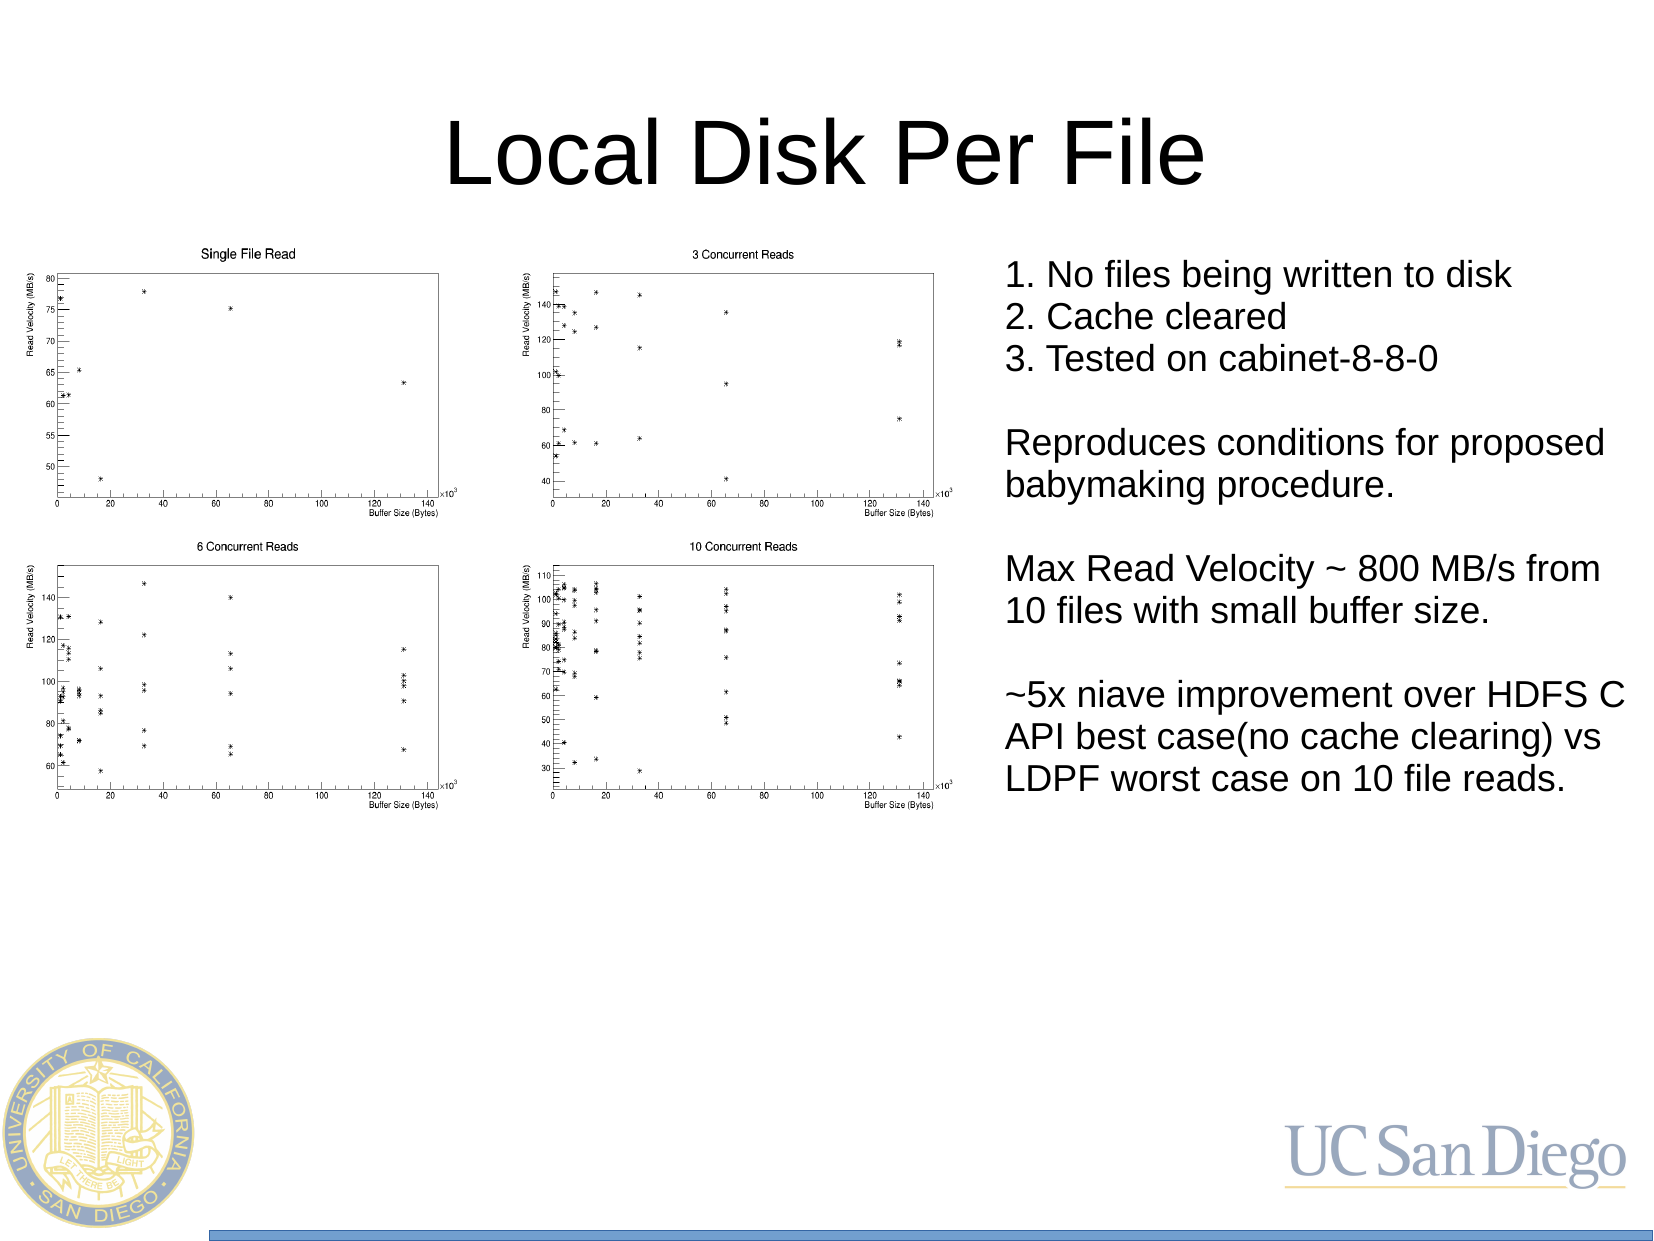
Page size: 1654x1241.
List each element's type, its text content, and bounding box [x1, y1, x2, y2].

picture [0, 239, 990, 823]
text_box 1. No files being written to disk 2. Cache cleared 3. Tested on cabinet-8-8-0 Reproduces conditions for proposed babymaking procedure. Max Read Velocity ~ 800 MB/s from 10 files with small buffer size. ~5x niave improvement over HDFS C API best case(no cache clearing) vs LDPF worst case on 10 file reads. [990, 246, 1653, 975]
text_box [209, 1230, 1653, 1241]
title Local Disk Per File [82, 49, 1571, 257]
picture [0, 1034, 196, 1231]
picture [1253, 1089, 1653, 1230]
